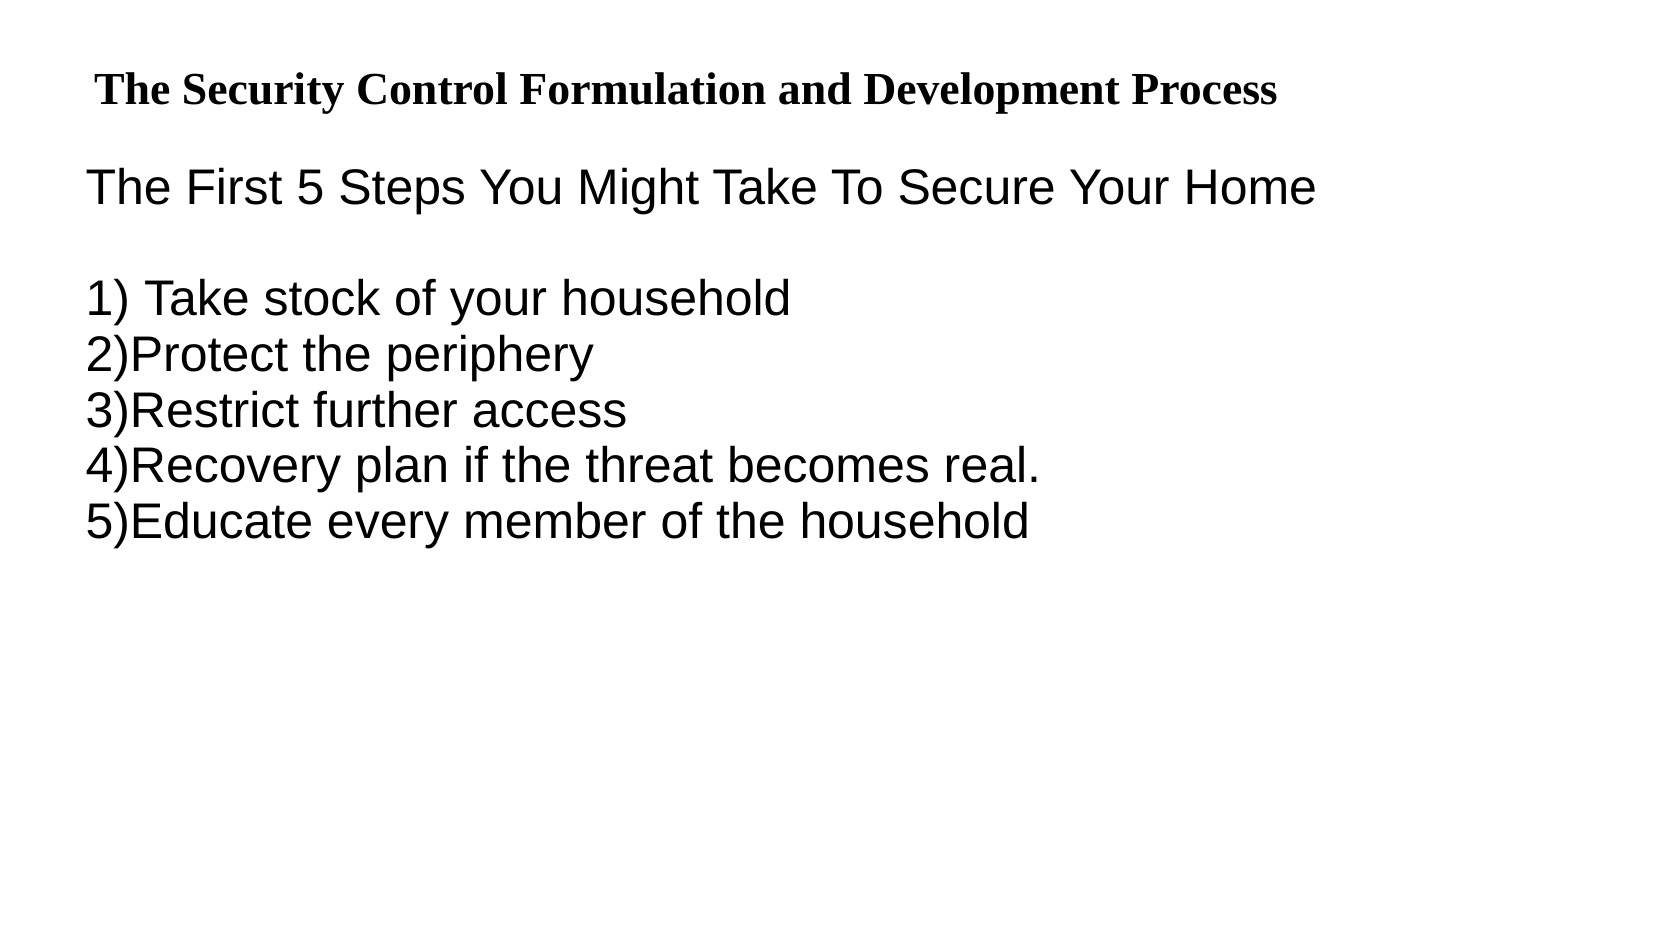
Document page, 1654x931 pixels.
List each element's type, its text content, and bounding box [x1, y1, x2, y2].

text_box The First 5 Steps You Might Take To Secure Your Home Take stock of your household Protect the periphery Restrict further access Recovery plan if the threat becomes real. Educate every member of the household [70, 151, 1560, 892]
title The Security Control Formulation and Development Process [82, 34, 1607, 130]
